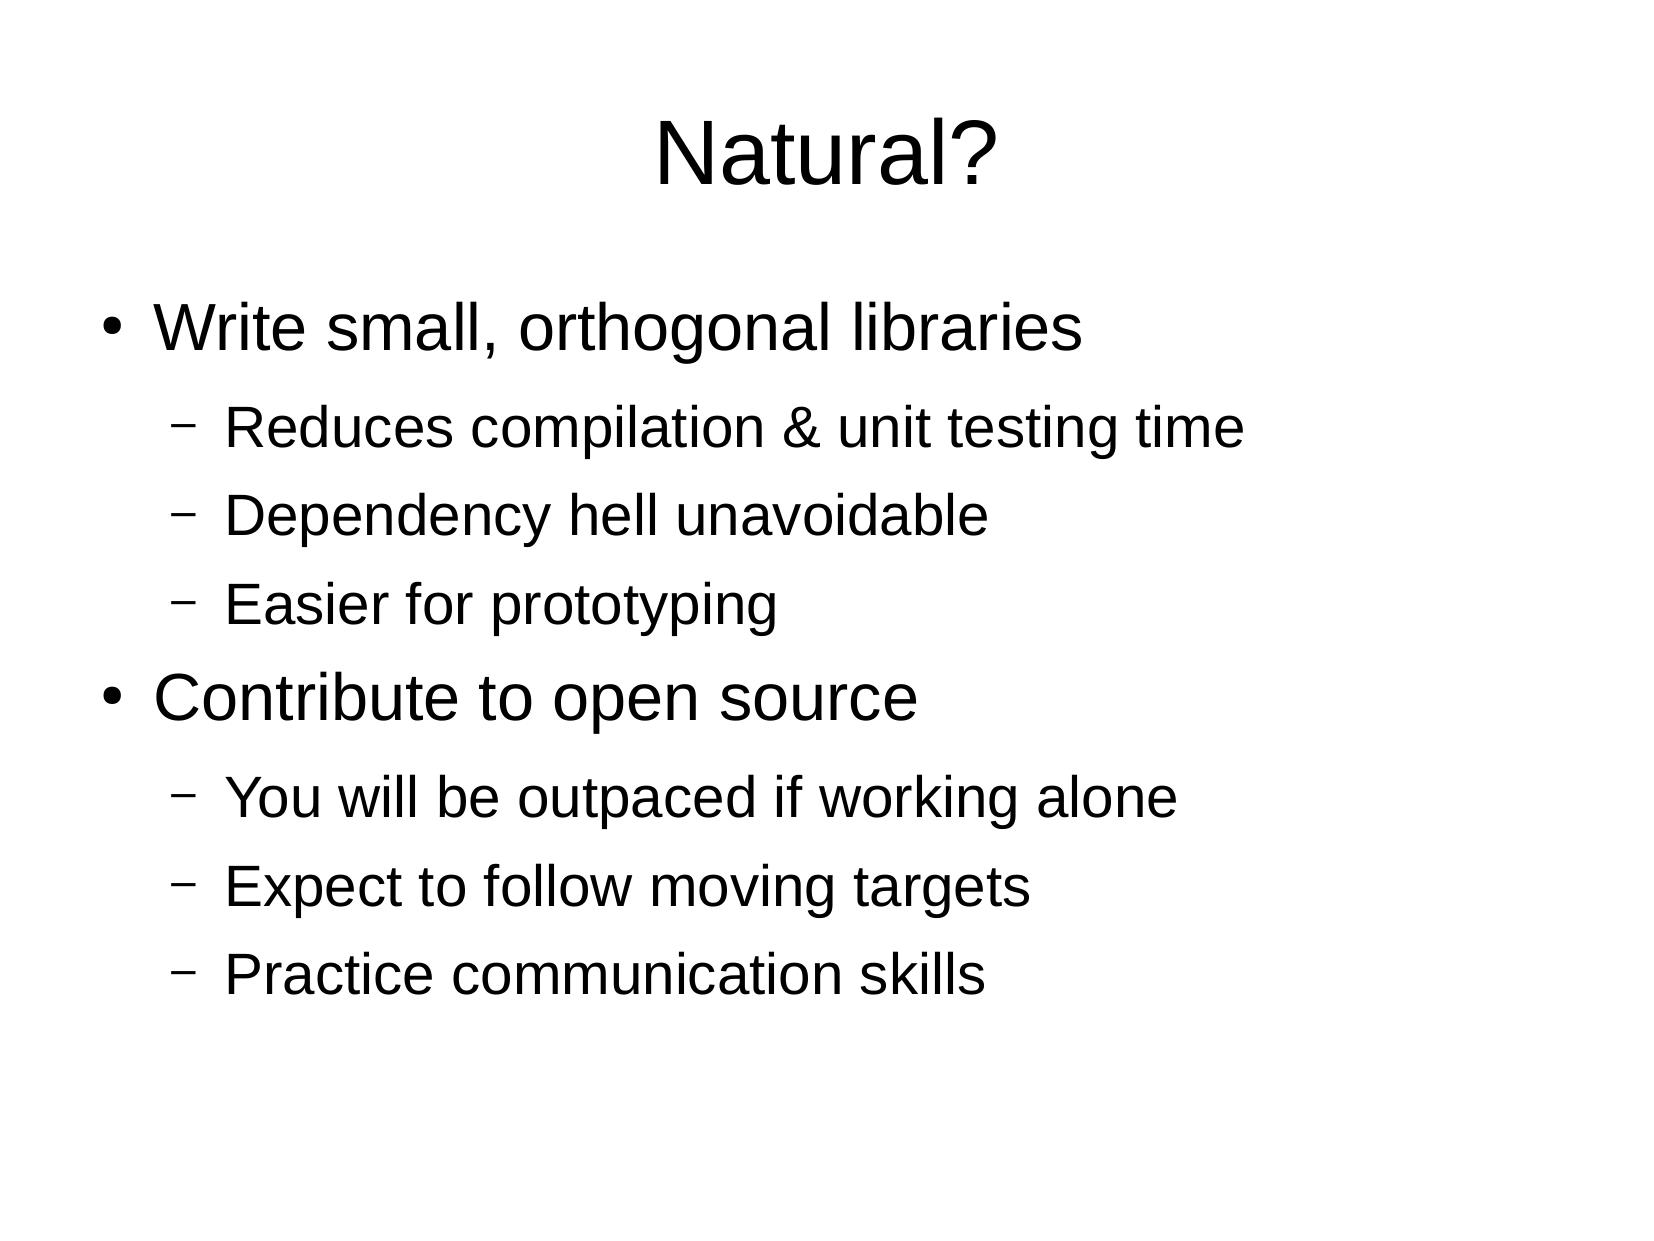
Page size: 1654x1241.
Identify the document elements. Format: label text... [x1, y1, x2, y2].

list Write small, orthogonal libraries Reduces compilation & unit testing time Dependency hell unavoidable Easier for prototyping Contribute to open source You will be outpaced if working alone Expect to follow moving targets Practice communication skills [82, 290, 1538, 1010]
title Natural? [82, 49, 1571, 257]
